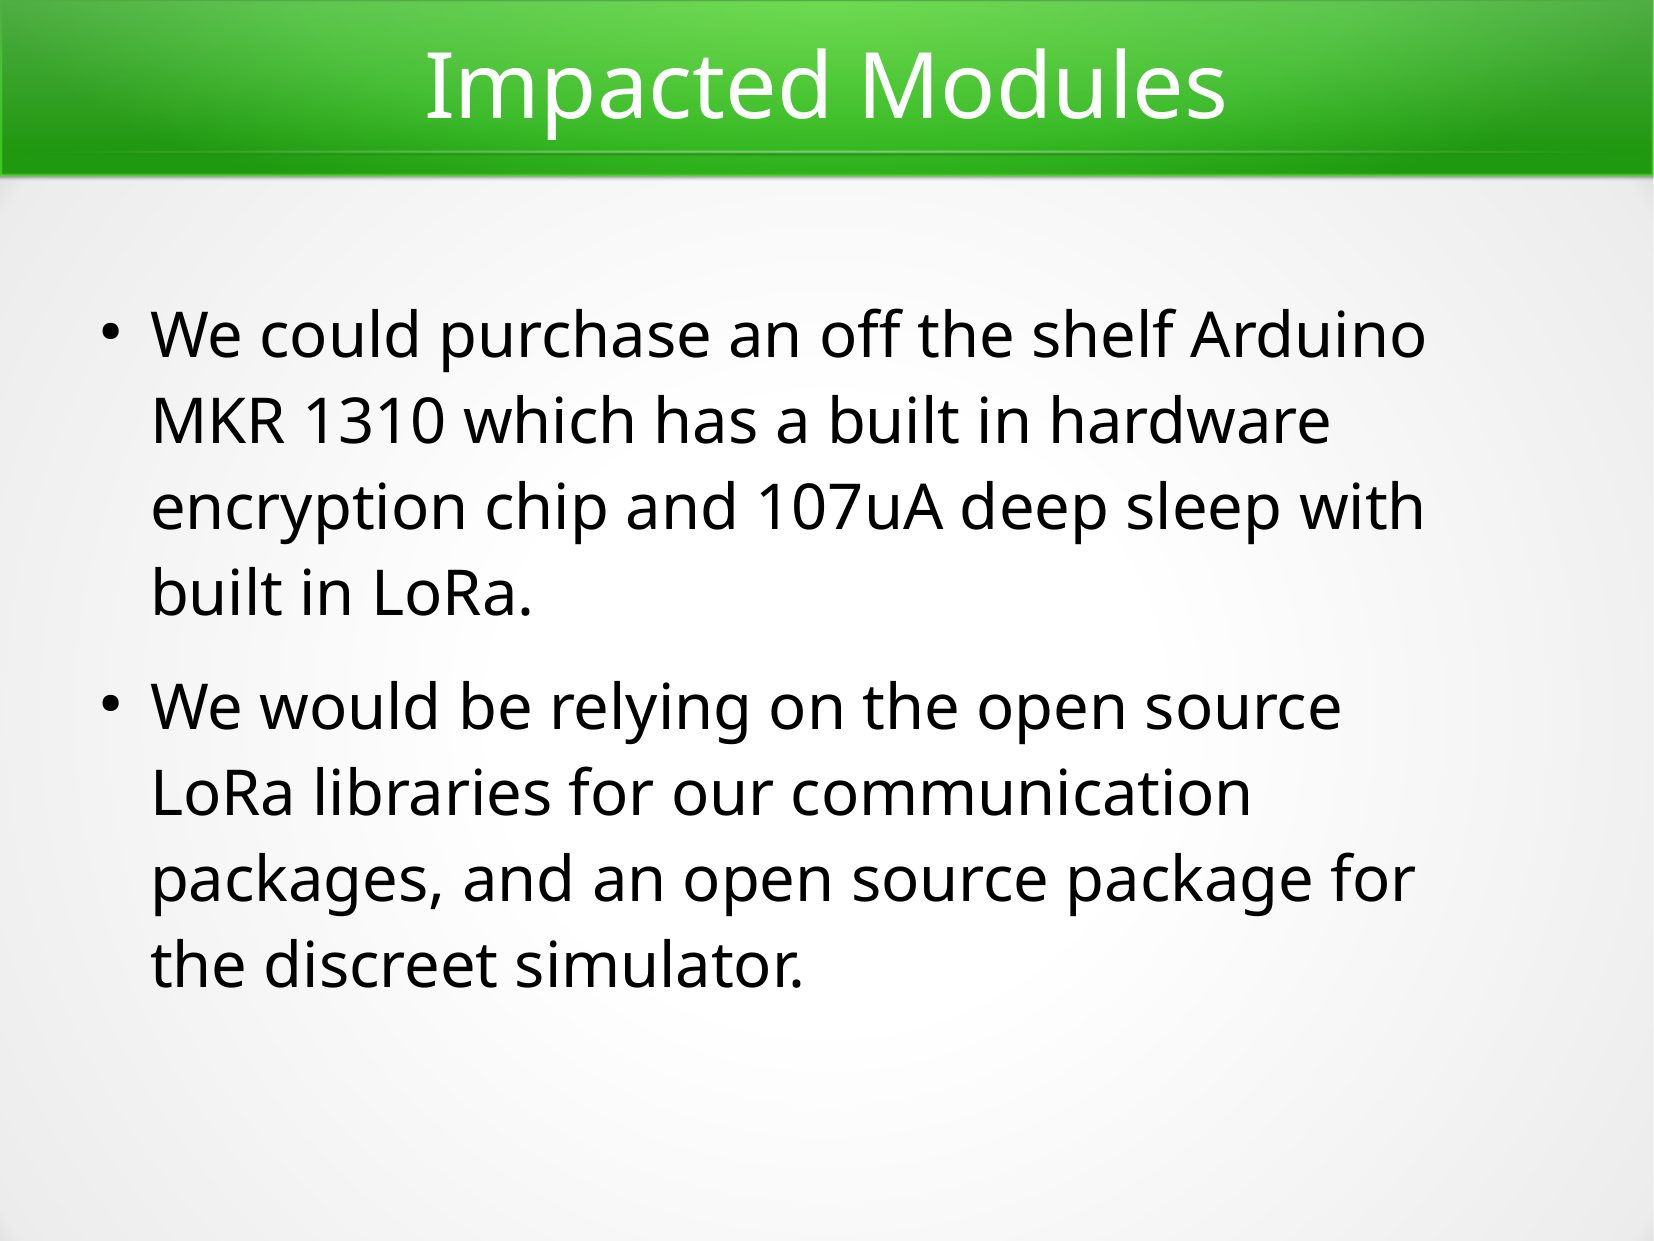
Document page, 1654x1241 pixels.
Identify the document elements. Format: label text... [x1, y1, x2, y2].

picture [0, 0, 1654, 1241]
list We could purchase an off the shelf Arduino MKR 1310 which has a built in hardware encryption chip and 107uA deep sleep with built in LoRa. We would be relying on the open source LoRa libraries for our communication packages, and an open source package for the discreet simulator. [82, 290, 1501, 1010]
title Impacted Modules [82, 11, 1571, 154]
